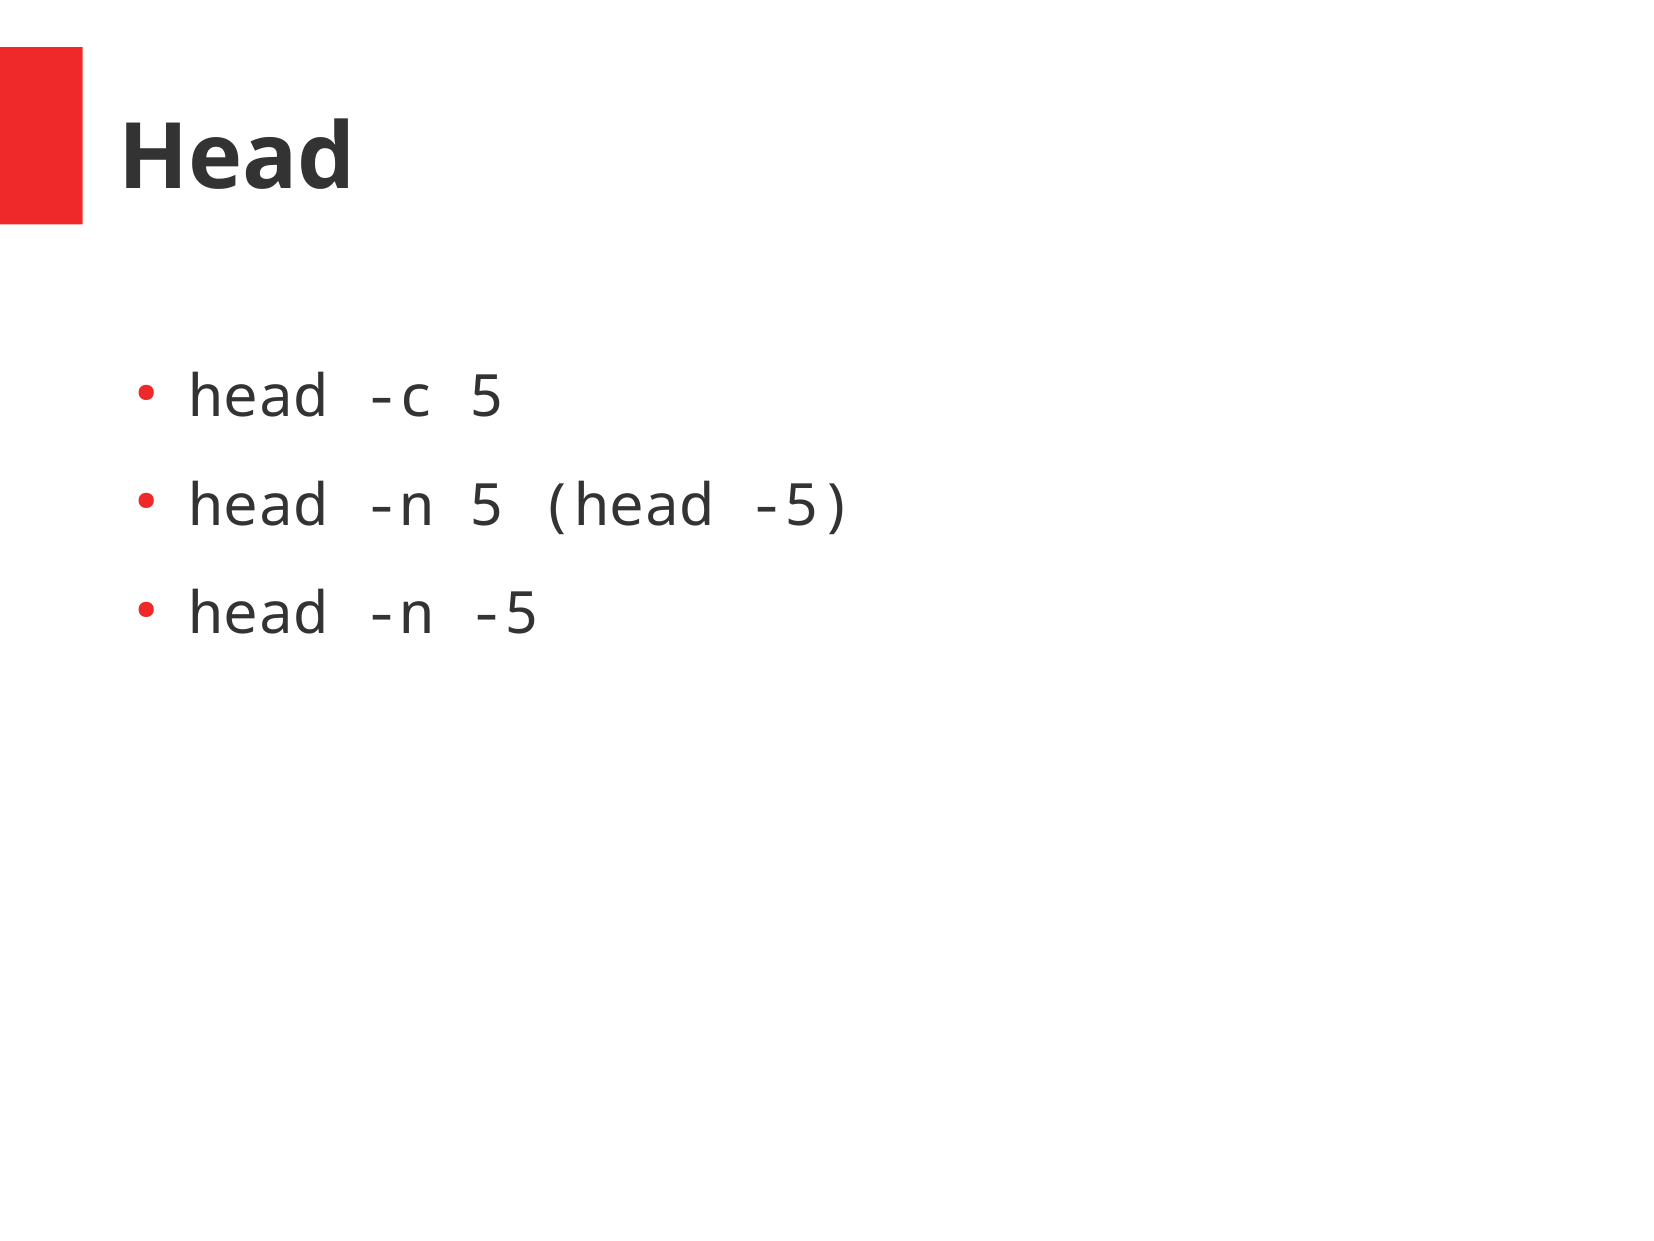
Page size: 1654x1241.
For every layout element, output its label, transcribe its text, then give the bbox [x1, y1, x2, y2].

title Head [118, 49, 1571, 257]
list head -c 5 head -n 5 (head -5) head -n -5 [118, 354, 1536, 1074]
